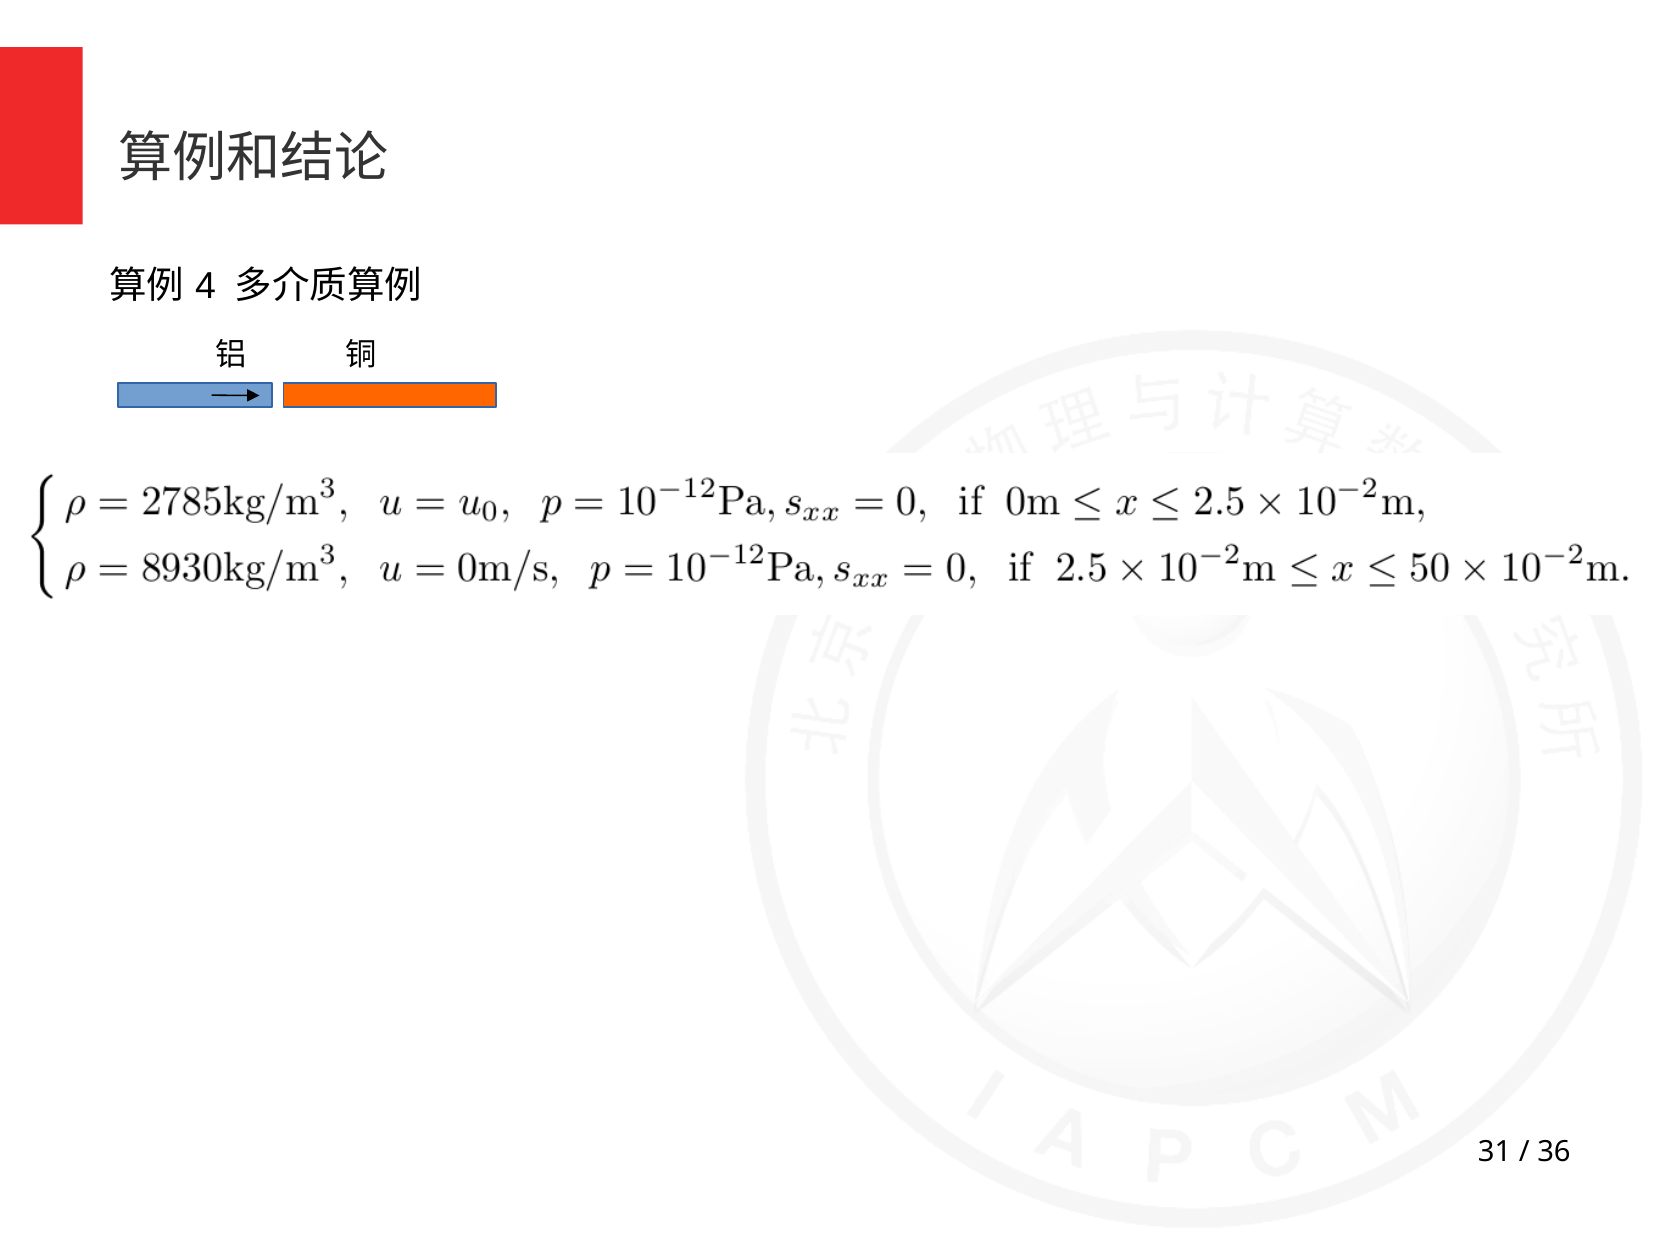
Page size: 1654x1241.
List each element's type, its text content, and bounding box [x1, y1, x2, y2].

text_box 铝 [200, 318, 330, 384]
text_box 铜 [330, 318, 520, 384]
text_box [283, 384, 496, 407]
title 算例和结论 [118, 49, 1571, 257]
picture [0, 321, 1654, 1241]
text_box [118, 383, 272, 407]
text_box 算例4 多介质算例 [94, 248, 638, 307]
